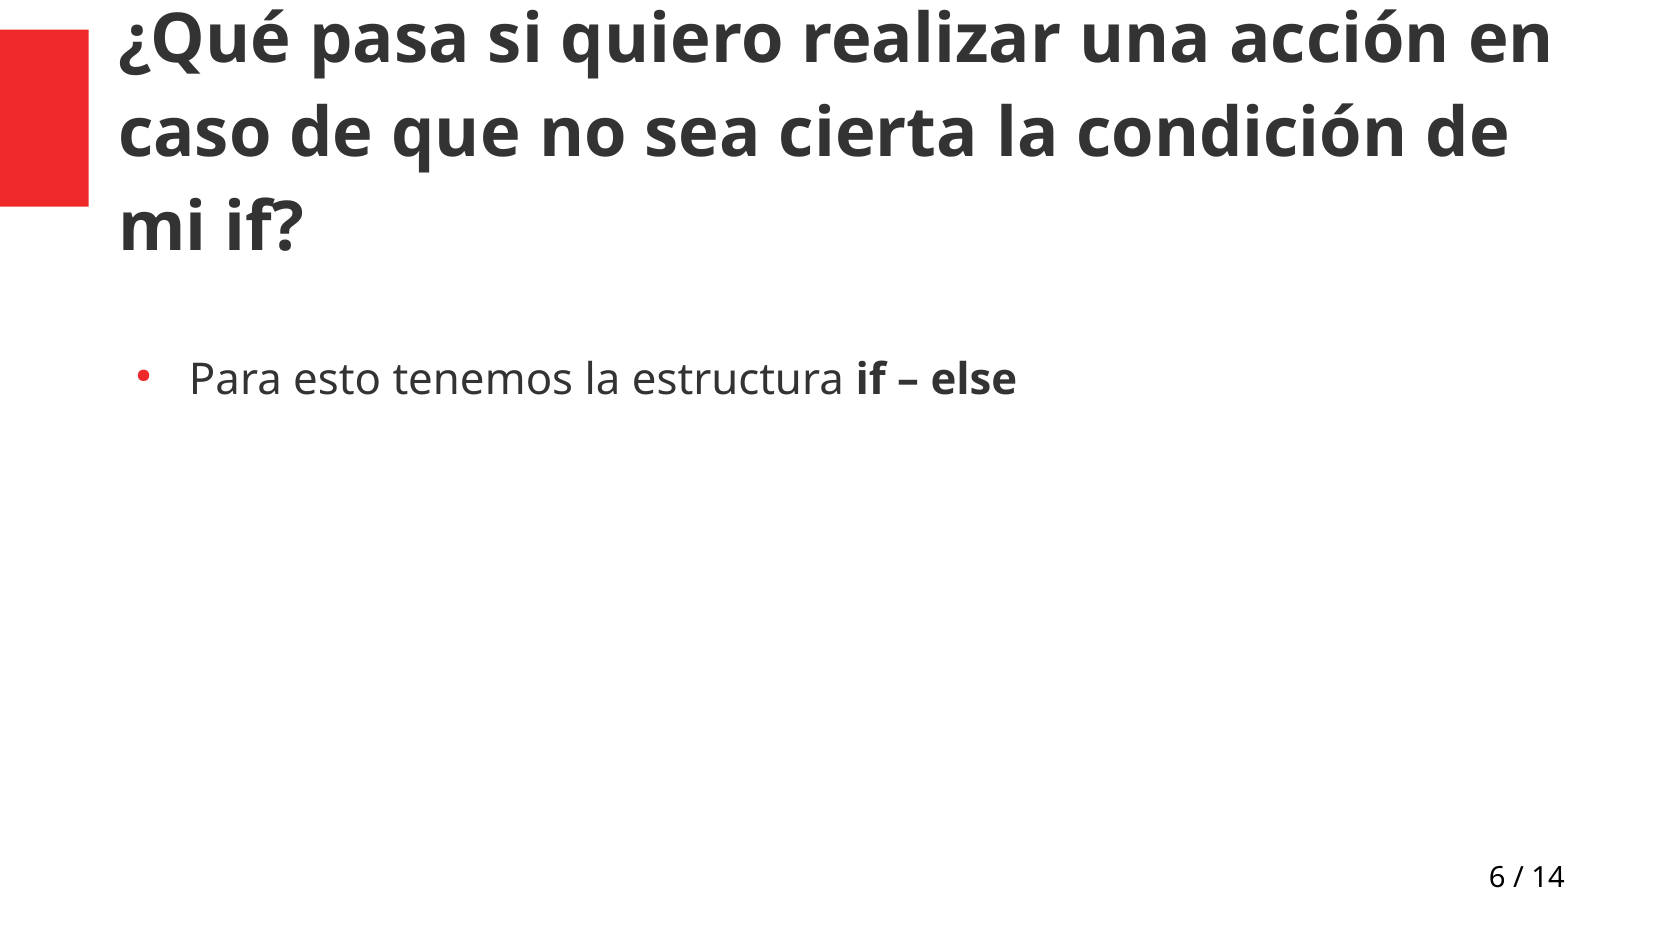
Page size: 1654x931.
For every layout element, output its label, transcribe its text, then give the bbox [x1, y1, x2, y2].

title ¿Qué pasa si quiero realizar una acción en caso de que no sea cierta la condición de mi if? [118, 10, 1595, 251]
list Para esto tenemos la estructura if – else [118, 265, 1595, 827]
